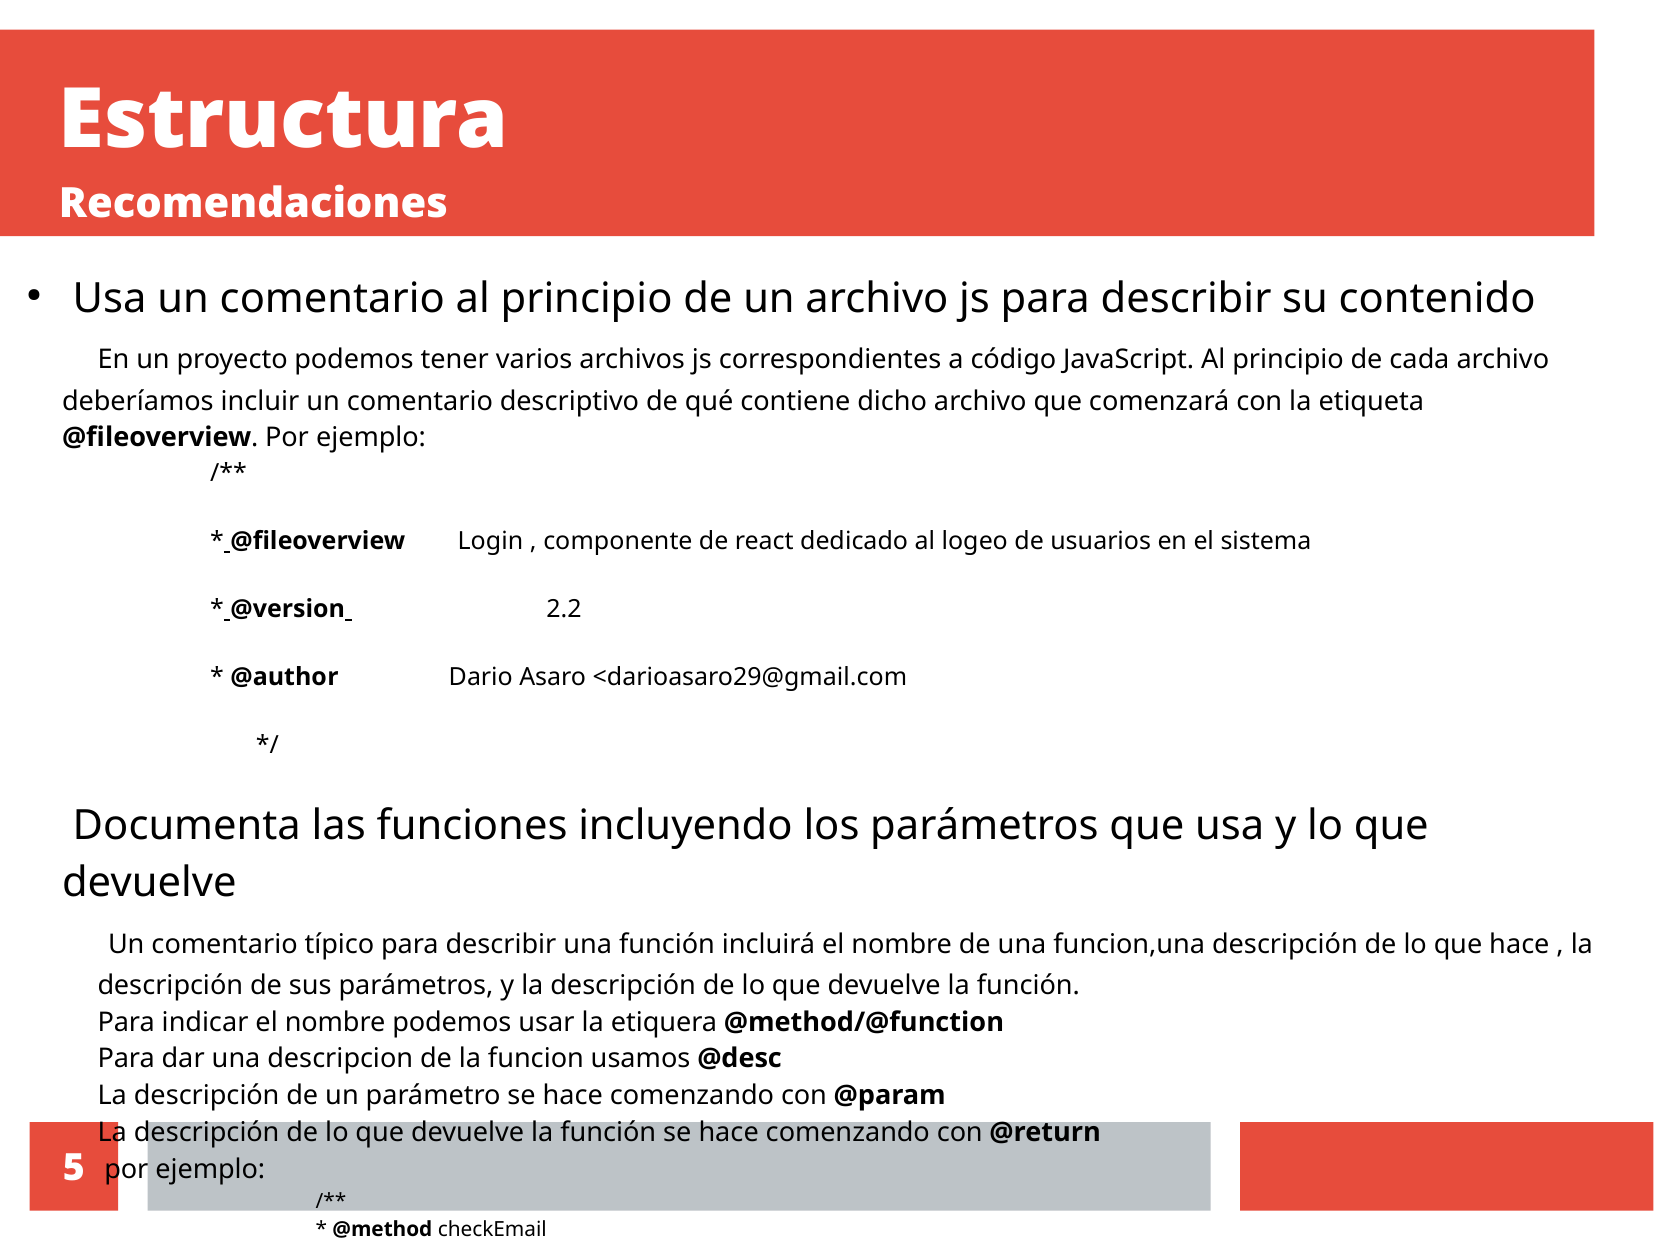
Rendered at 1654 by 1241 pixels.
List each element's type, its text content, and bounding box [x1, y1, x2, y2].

text_box Usa un comentario al principio de un archivo js para describir su contenido En un proyecto podemos tener varios archivos js correspondientes a código JavaScript. Al principio de cada archivo deberíamos incluir un comentario descriptivo de qué contiene dicho archivo que comenzará con la etiqueta @fileoverview. Por ejemplo: /** * @fileoverview Login , componente de react dedicado al logeo de usuarios en el sistema * @version 2.2 * @author Dario Asaro <darioasaro29@gmail.com */ Documenta las funciones incluyendo los parámetros que usa y lo que devuelve Un comentario típico para describir una función incluirá el nombre de una funcion,una descripción de lo que hace , la descripción de sus parámetros, y la descripción de lo que devuelve la función. Para indicar el nombre podemos usar la etiquera @method/@function Para dar una descripcion de la funcion usamos @desc La descripción de un parámetro se hace comenzando con @param La descripción de lo que devuelve la función se hace comenzando con @return por ejemplo: /** * @method checkEmail * @desc Verifies if the string is in a valid email format * @param {string} * @return {boolean} */ [11, 259, 1619, 1108]
title Estructura Recomendaciones [59, 59, 1595, 207]
